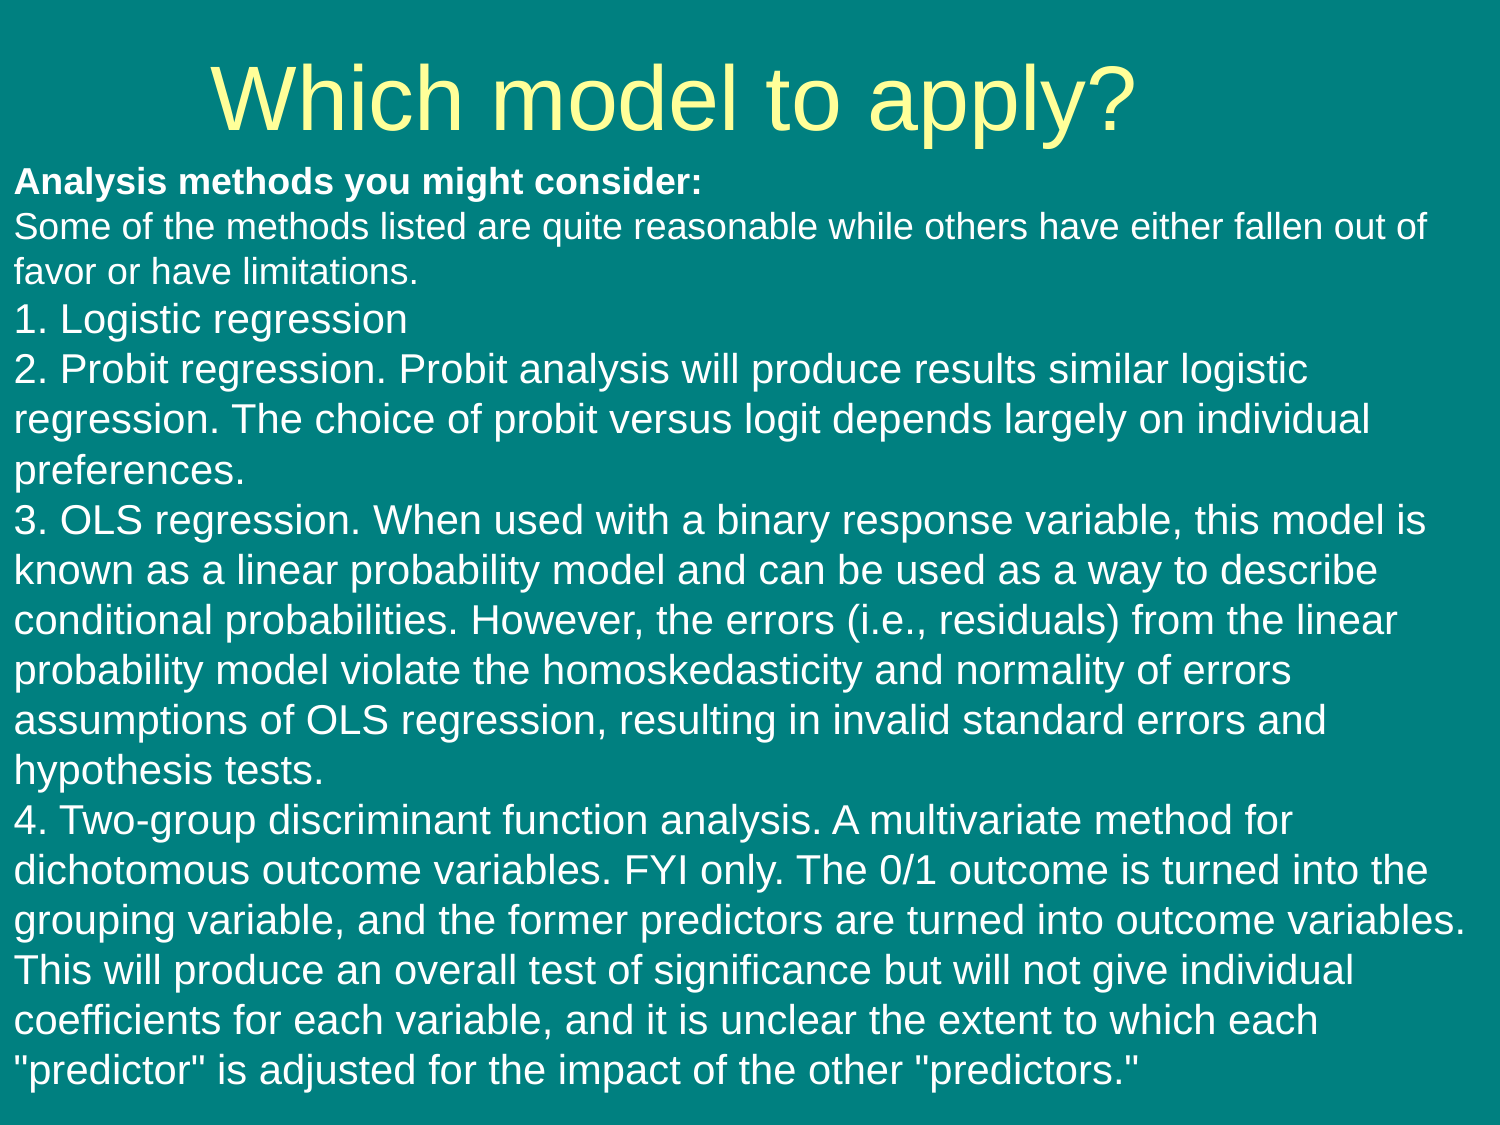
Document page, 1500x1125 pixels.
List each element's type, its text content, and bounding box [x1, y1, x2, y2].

title Which model to apply? [0, 0, 1350, 149]
text_box Analysis methods you might consider: Some of the methods listed are quite reasonable while others have either fallen out of favor or have limitations. 1. Logistic regression 2. Probit regression. Probit analysis will produce results similar logistic regression. The choice of probit versus logit depends largely on individual preferences. 3. OLS regression. When used with a binary response variable, this model is known as a linear probability model and can be used as a way to describe conditional probabilities. However, the errors (i.e., residuals) from the linear probability model violate the homoskedasticity and normality of errors assumptions of OLS regression, resulting in invalid standard errors and hypothesis tests. 4. Two-group discriminant function analysis. A multivariate method for dichotomous outcome variables. FYI only. The 0/1 outcome is turned into the grouping variable, and the former predictors are turned into outcome variables. This will produce an overall test of significance but will not give individual coefficients for each variable, and it is unclear the extent to which each "predictor" is adjusted for the impact of the other "predictors." [0, 149, 1487, 1101]
